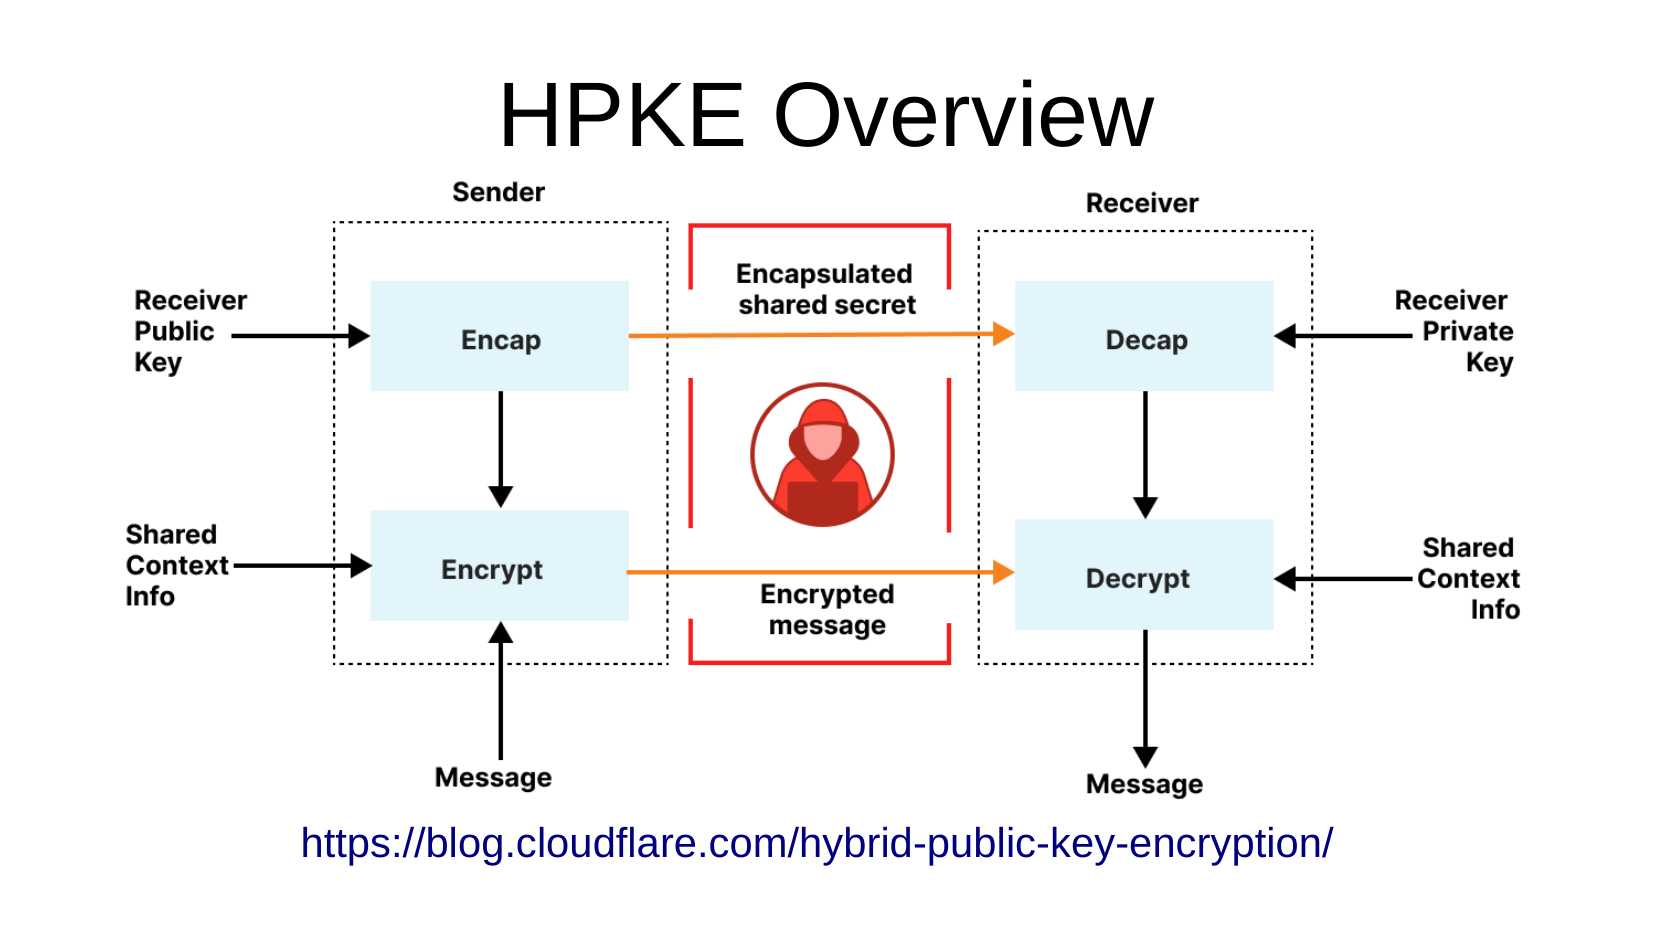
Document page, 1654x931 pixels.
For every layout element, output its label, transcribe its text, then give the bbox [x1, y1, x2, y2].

picture [88, 193, 1565, 797]
list https://blog.cloudflare.com/hybrid-public-key-encryption/ [82, 797, 1571, 894]
title HPKE Overview [82, 37, 1571, 193]
